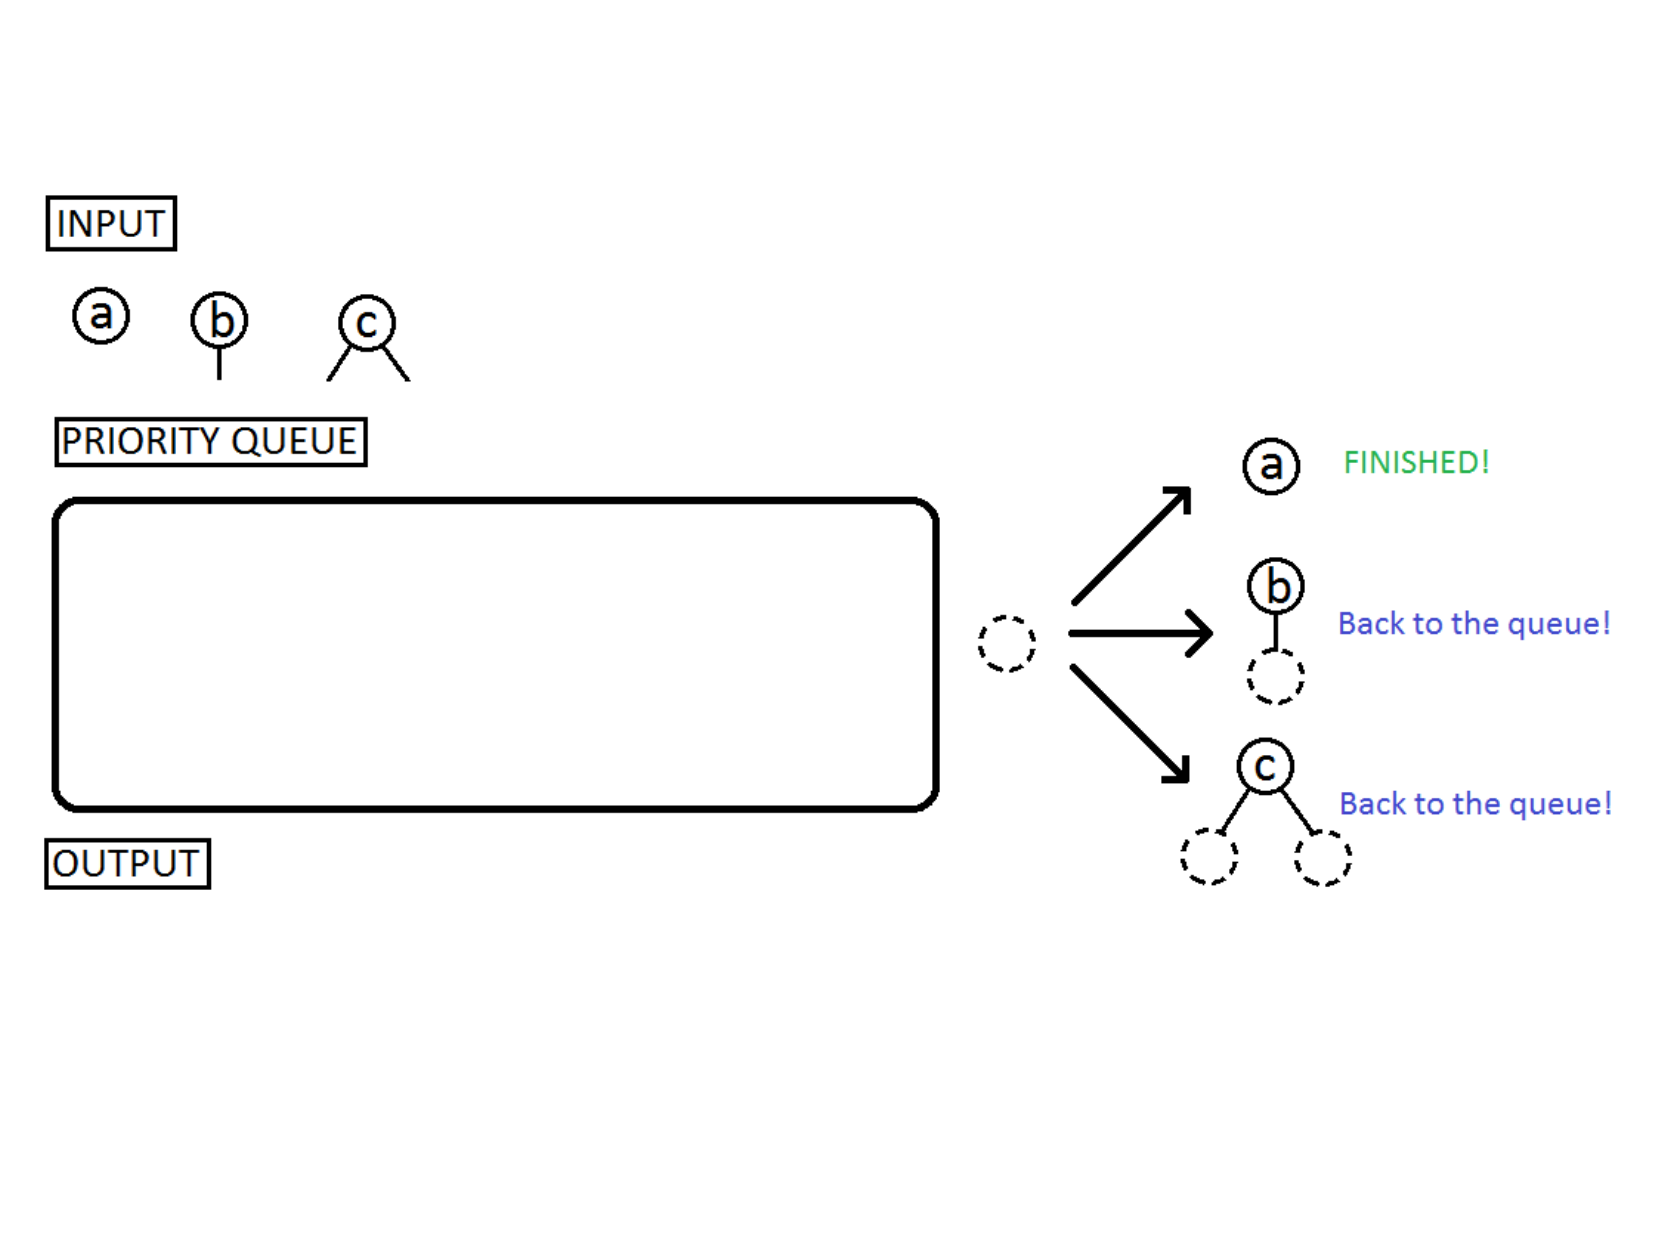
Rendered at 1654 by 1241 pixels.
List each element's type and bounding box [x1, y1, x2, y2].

picture [9, 169, 1654, 1085]
